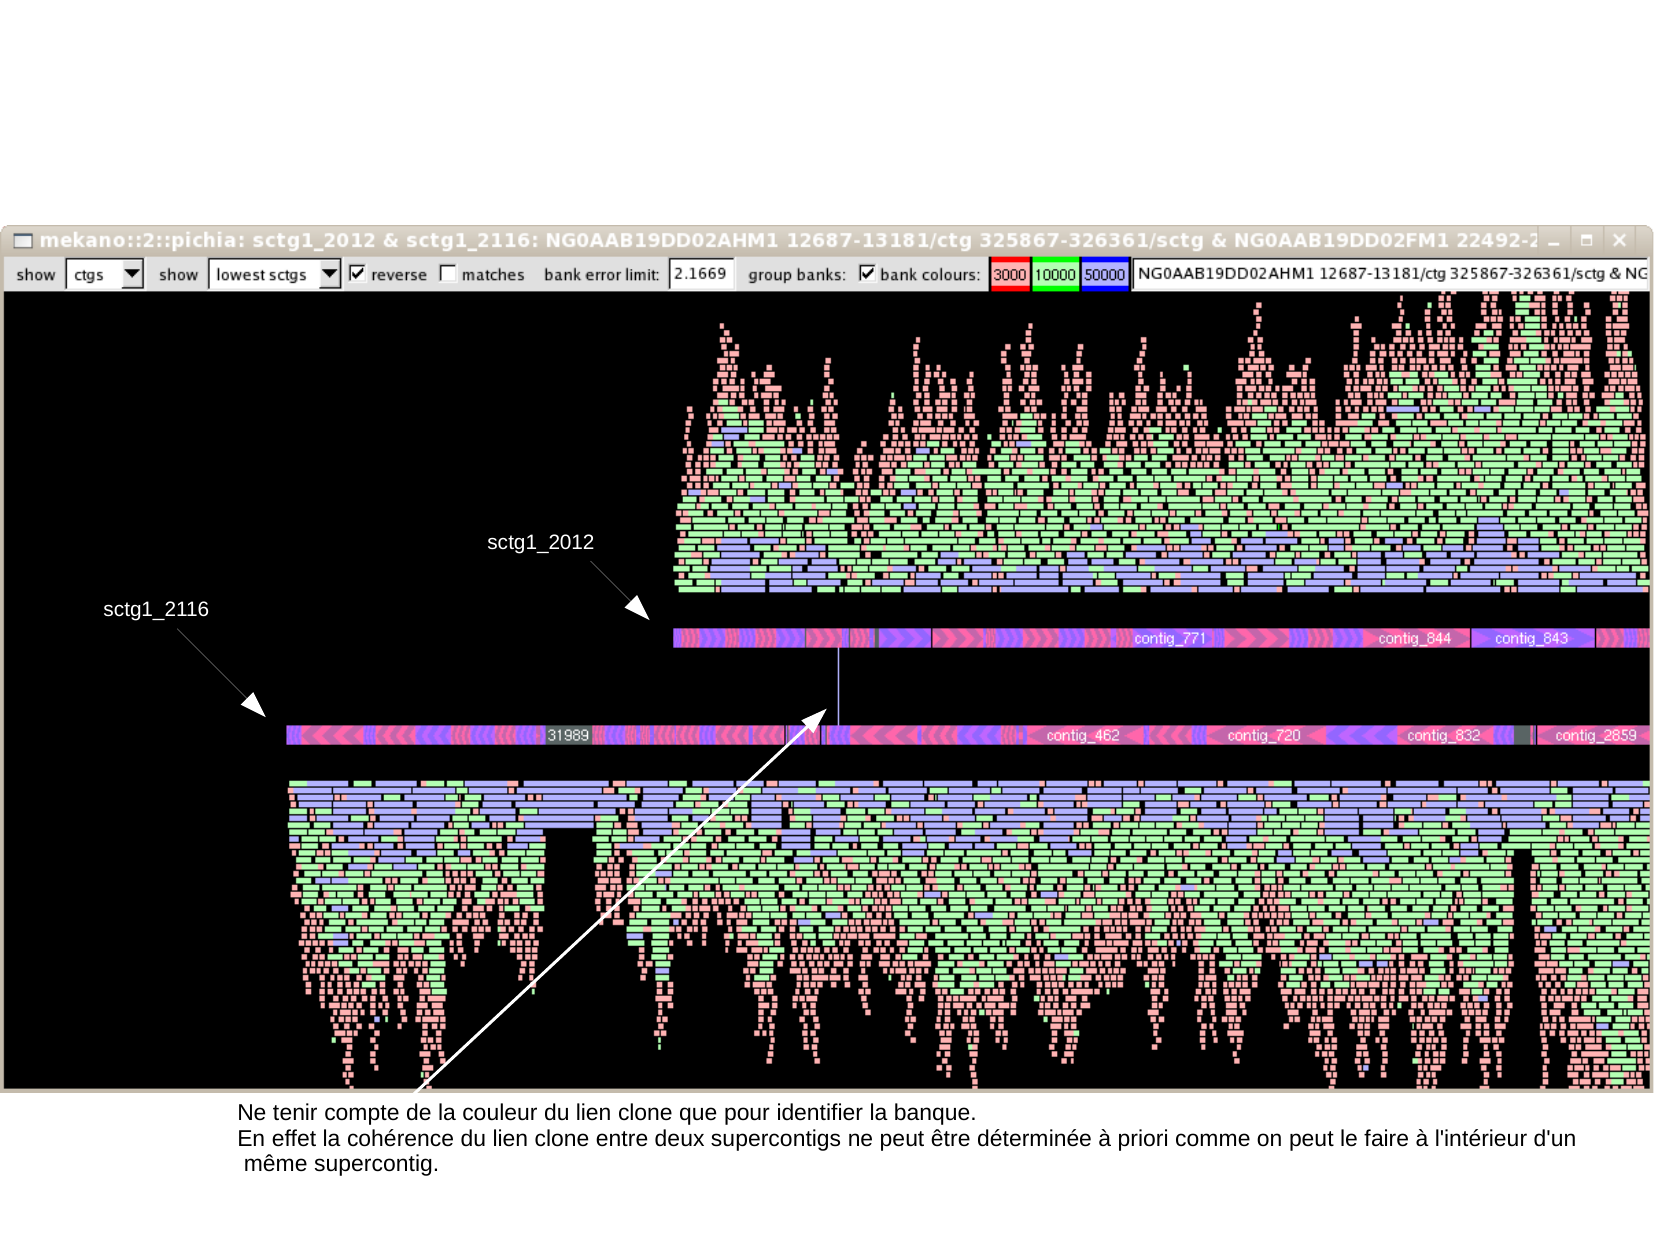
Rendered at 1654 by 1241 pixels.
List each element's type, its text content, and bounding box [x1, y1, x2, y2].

text_box sctg1_2012 [472, 522, 610, 562]
text_box Ne tenir compte de la couleur du lien clone que pour identifier la banque. En effet la cohérence du lien clone entre deux supercontigs ne peut être déterminée à priori comme on peut le faire à l'intérieur d'un même supercontig. [222, 1092, 1595, 1184]
text_box sctg1_2116 [88, 590, 224, 629]
picture [0, 225, 1654, 1093]
